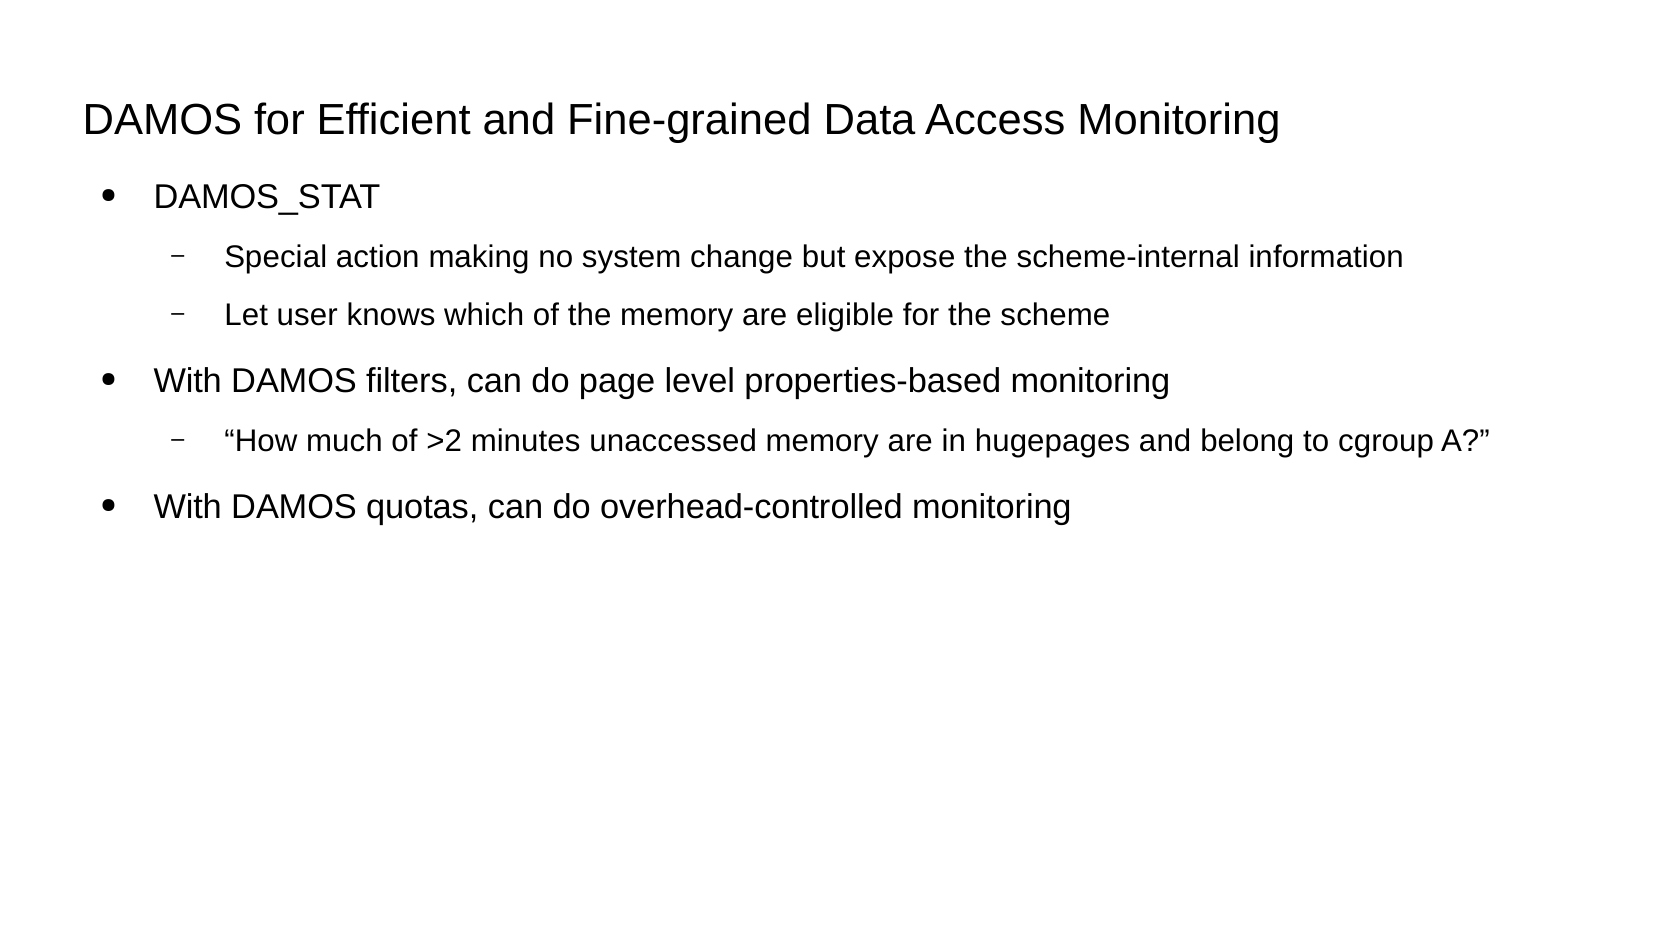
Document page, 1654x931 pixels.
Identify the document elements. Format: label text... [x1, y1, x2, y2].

title DAMOS for Efficient and Fine-grained Data Access Monitoring [82, 81, 1571, 157]
list DAMOS_STAT Special action making no system change but expose the scheme-internal information Let user knows which of the memory are eligible for the scheme With DAMOS filters, can do page level properties-based monitoring “How much of >2 minutes unaccessed memory are in hugepages and belong to cgroup A?” With DAMOS quotas, can do overhead-controlled monitoring [82, 177, 1571, 833]
